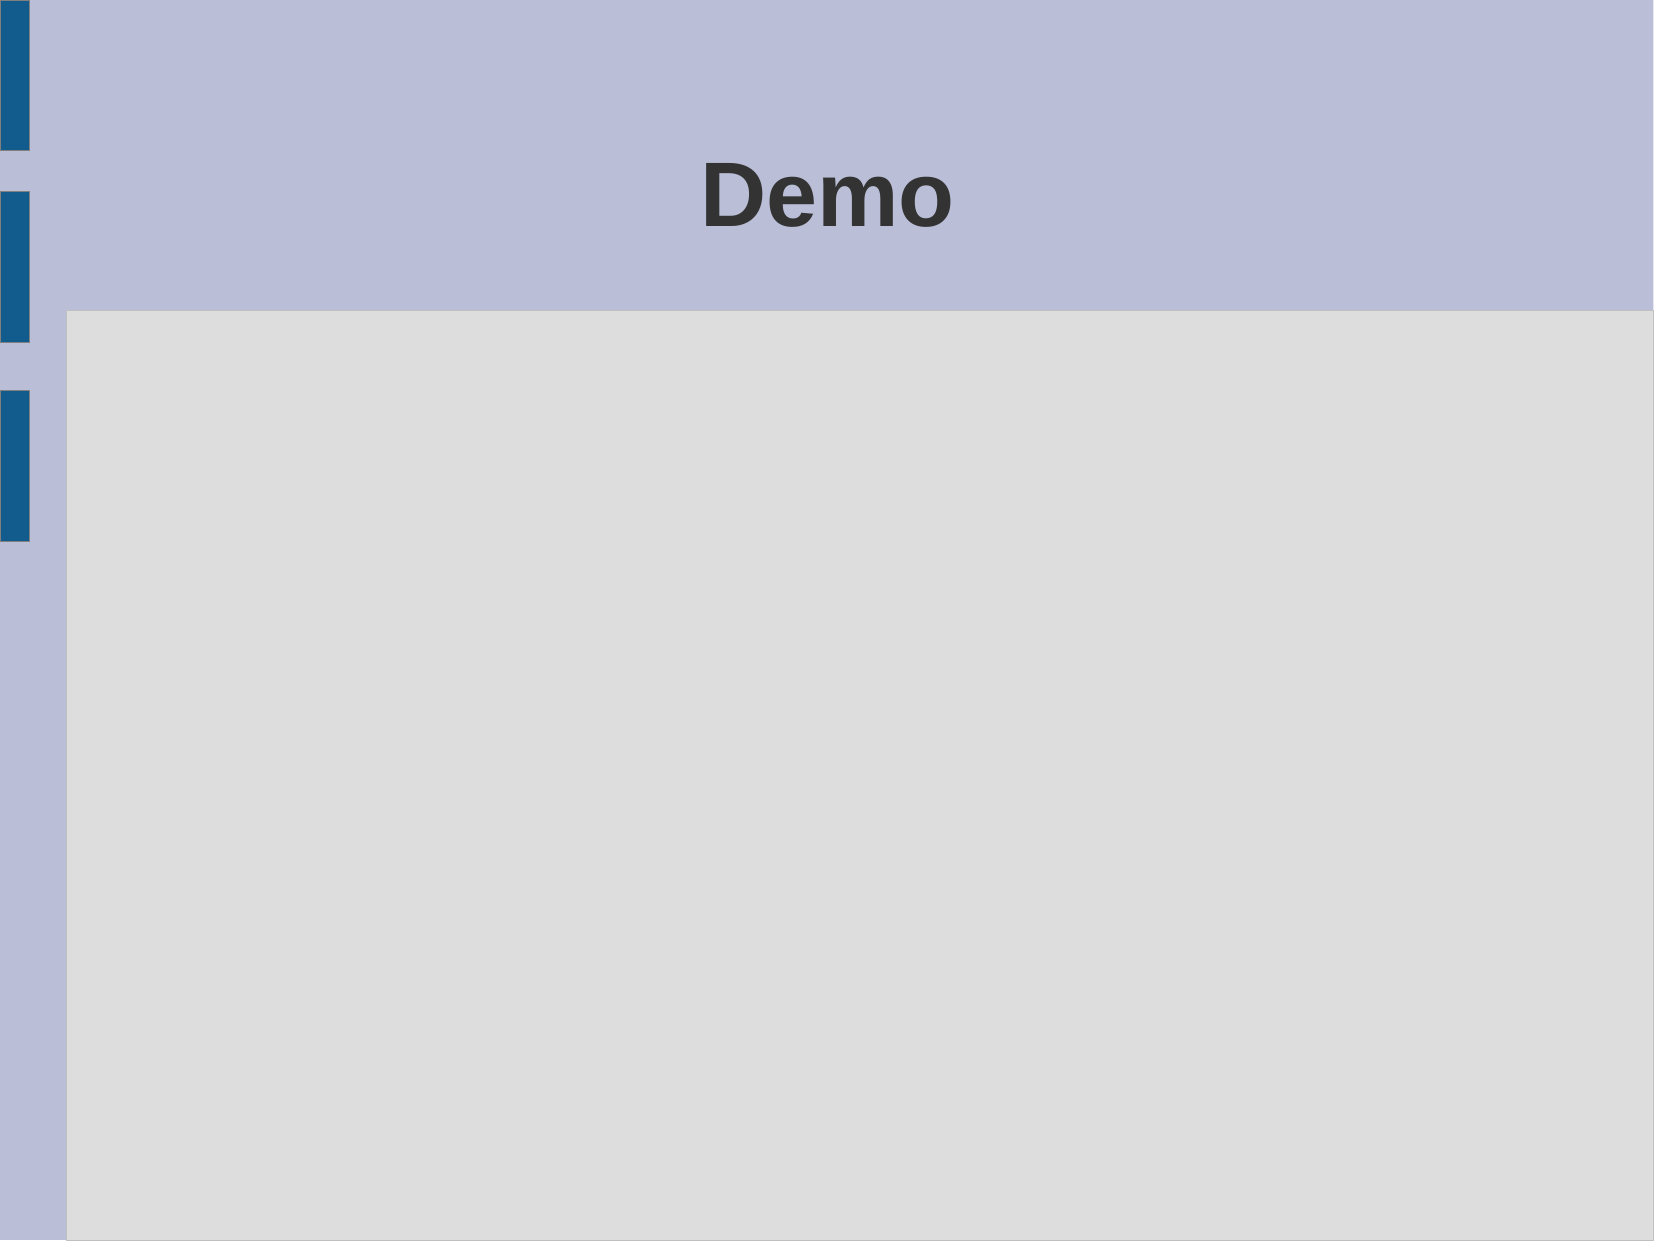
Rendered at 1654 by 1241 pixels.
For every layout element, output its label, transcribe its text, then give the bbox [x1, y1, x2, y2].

title Demo [121, 91, 1534, 299]
